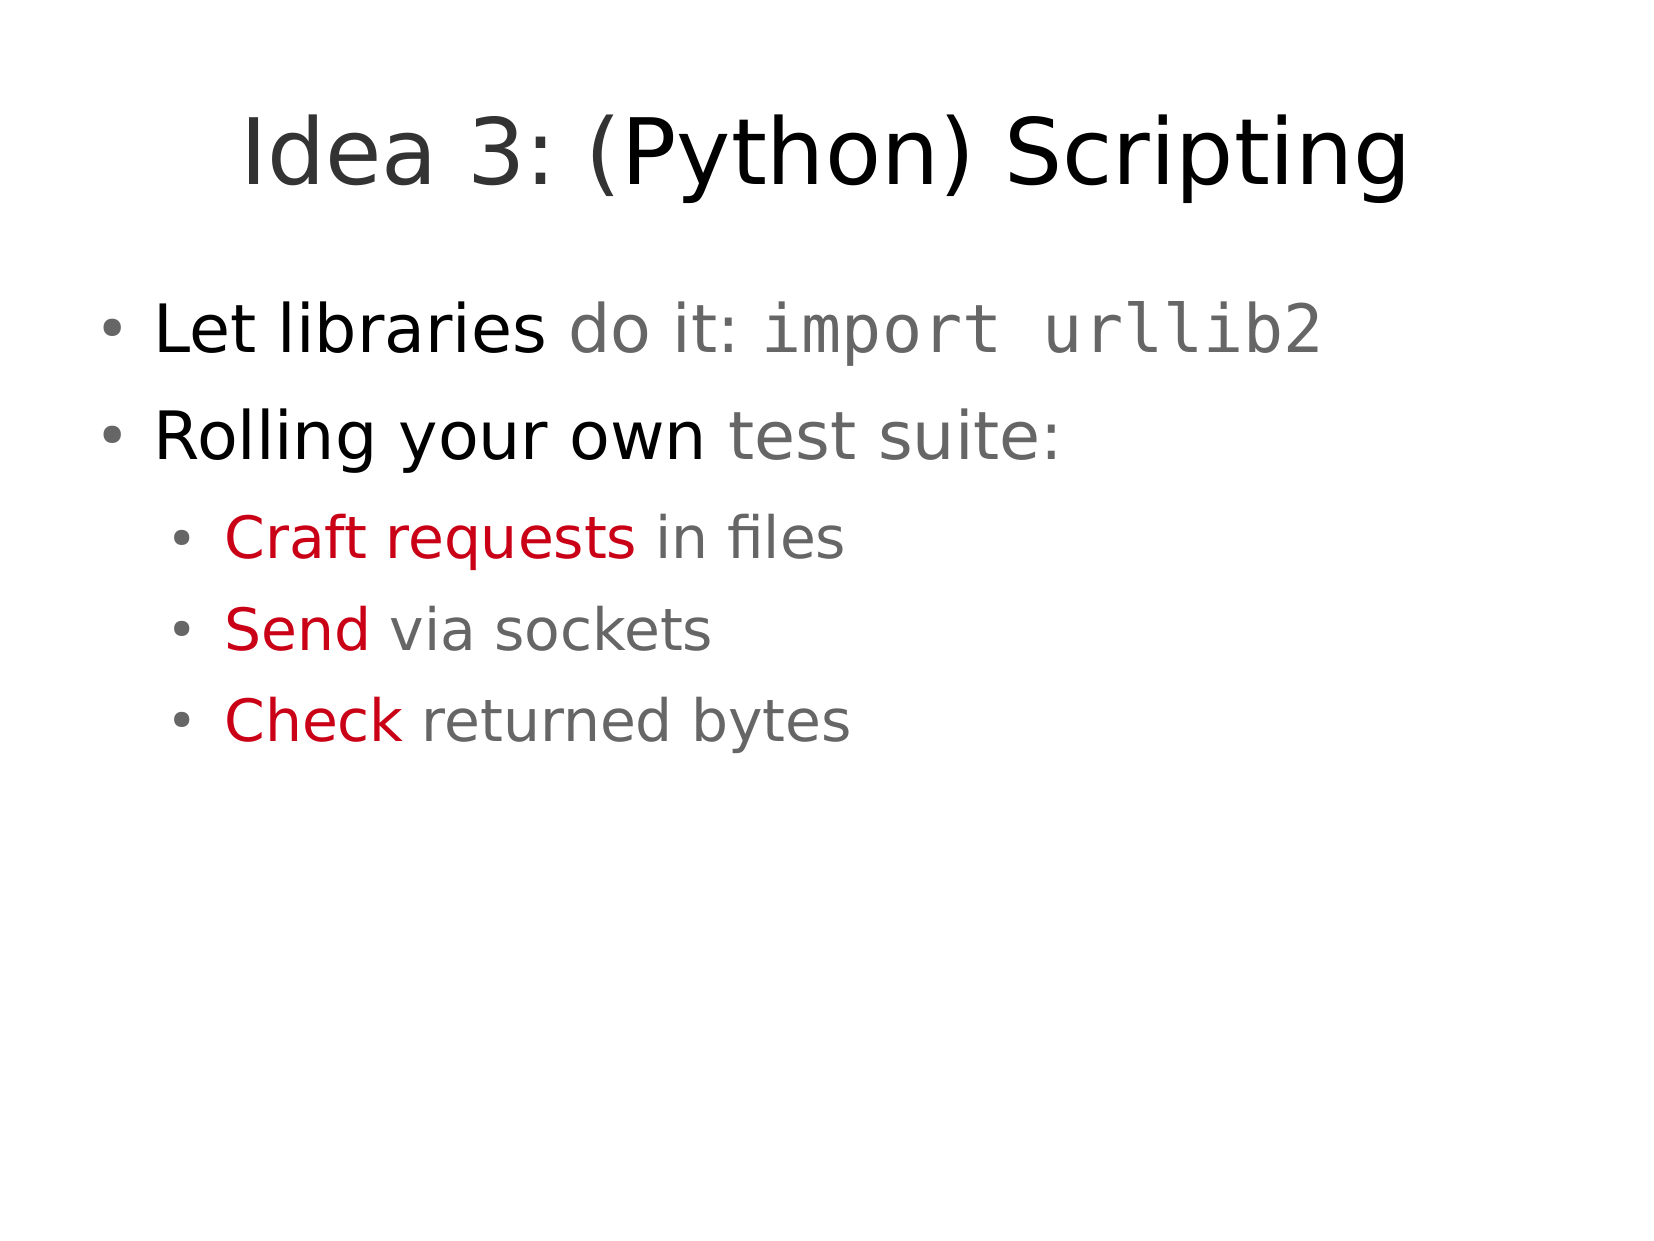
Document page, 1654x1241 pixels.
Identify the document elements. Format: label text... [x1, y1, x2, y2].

list Let libraries do it: import urllib2 Rolling your own test suite: Craft requests in files Send via sockets Check returned bytes [82, 290, 1571, 1109]
title Idea 3: (Python) Scripting [82, 56, 1571, 250]
